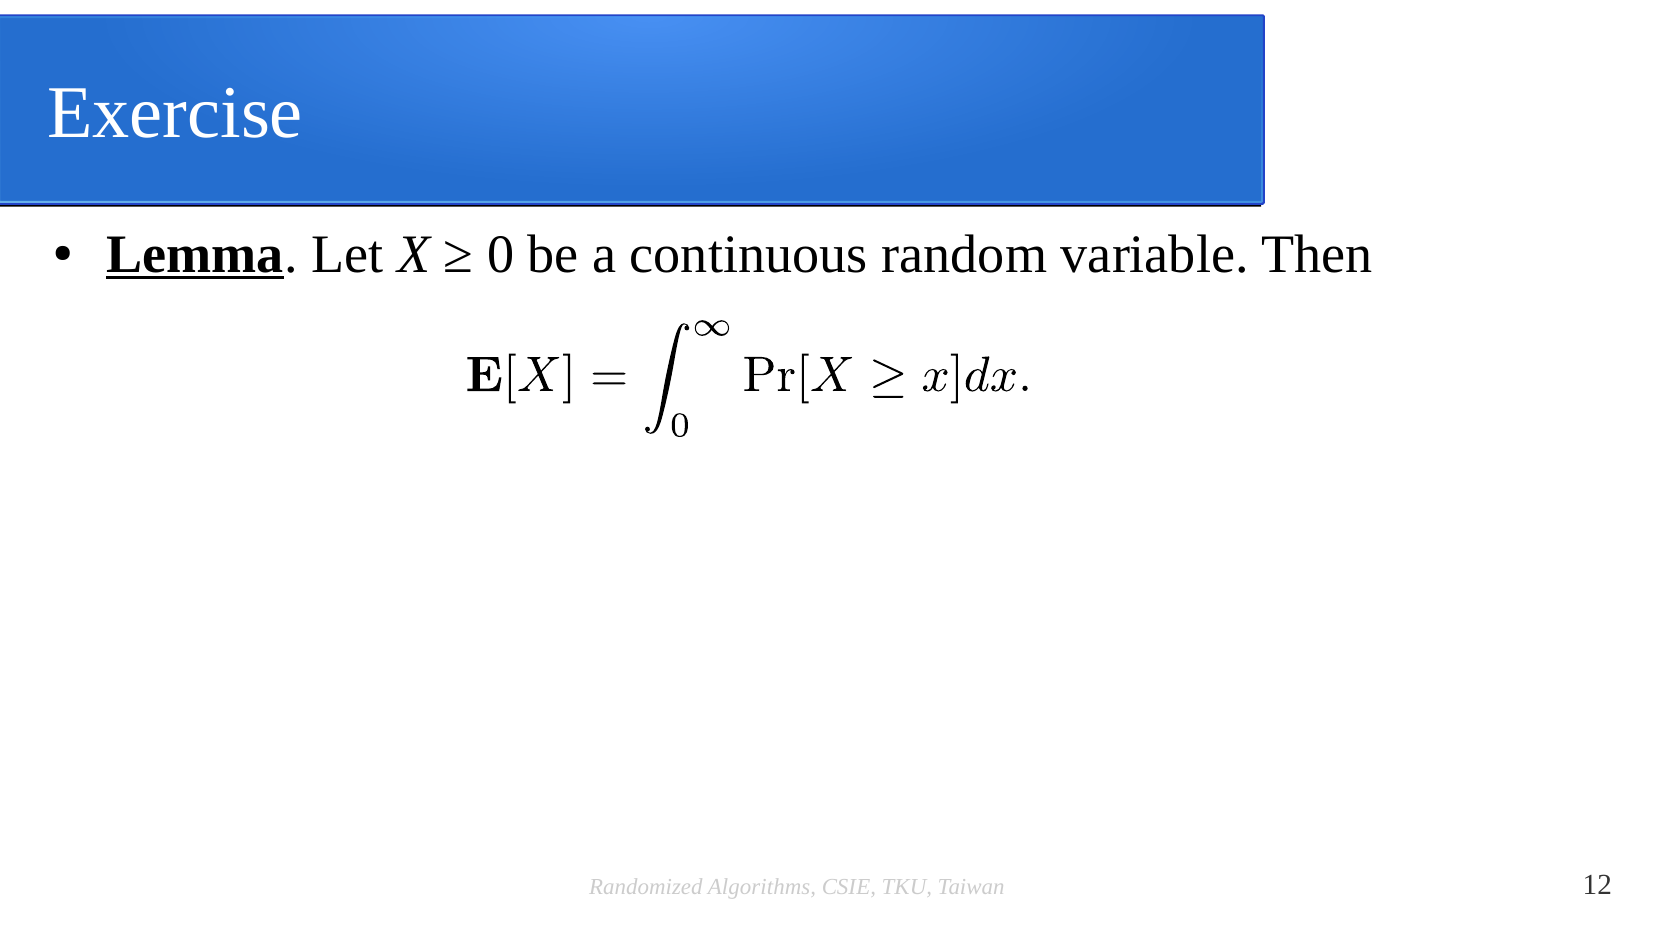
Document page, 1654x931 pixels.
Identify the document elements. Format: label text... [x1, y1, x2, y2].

picture [465, 320, 1028, 438]
list Lemma. Let X ≥ 0 be a continuous random variable. Then [35, 224, 1524, 764]
title Exercise [47, 35, 1199, 189]
